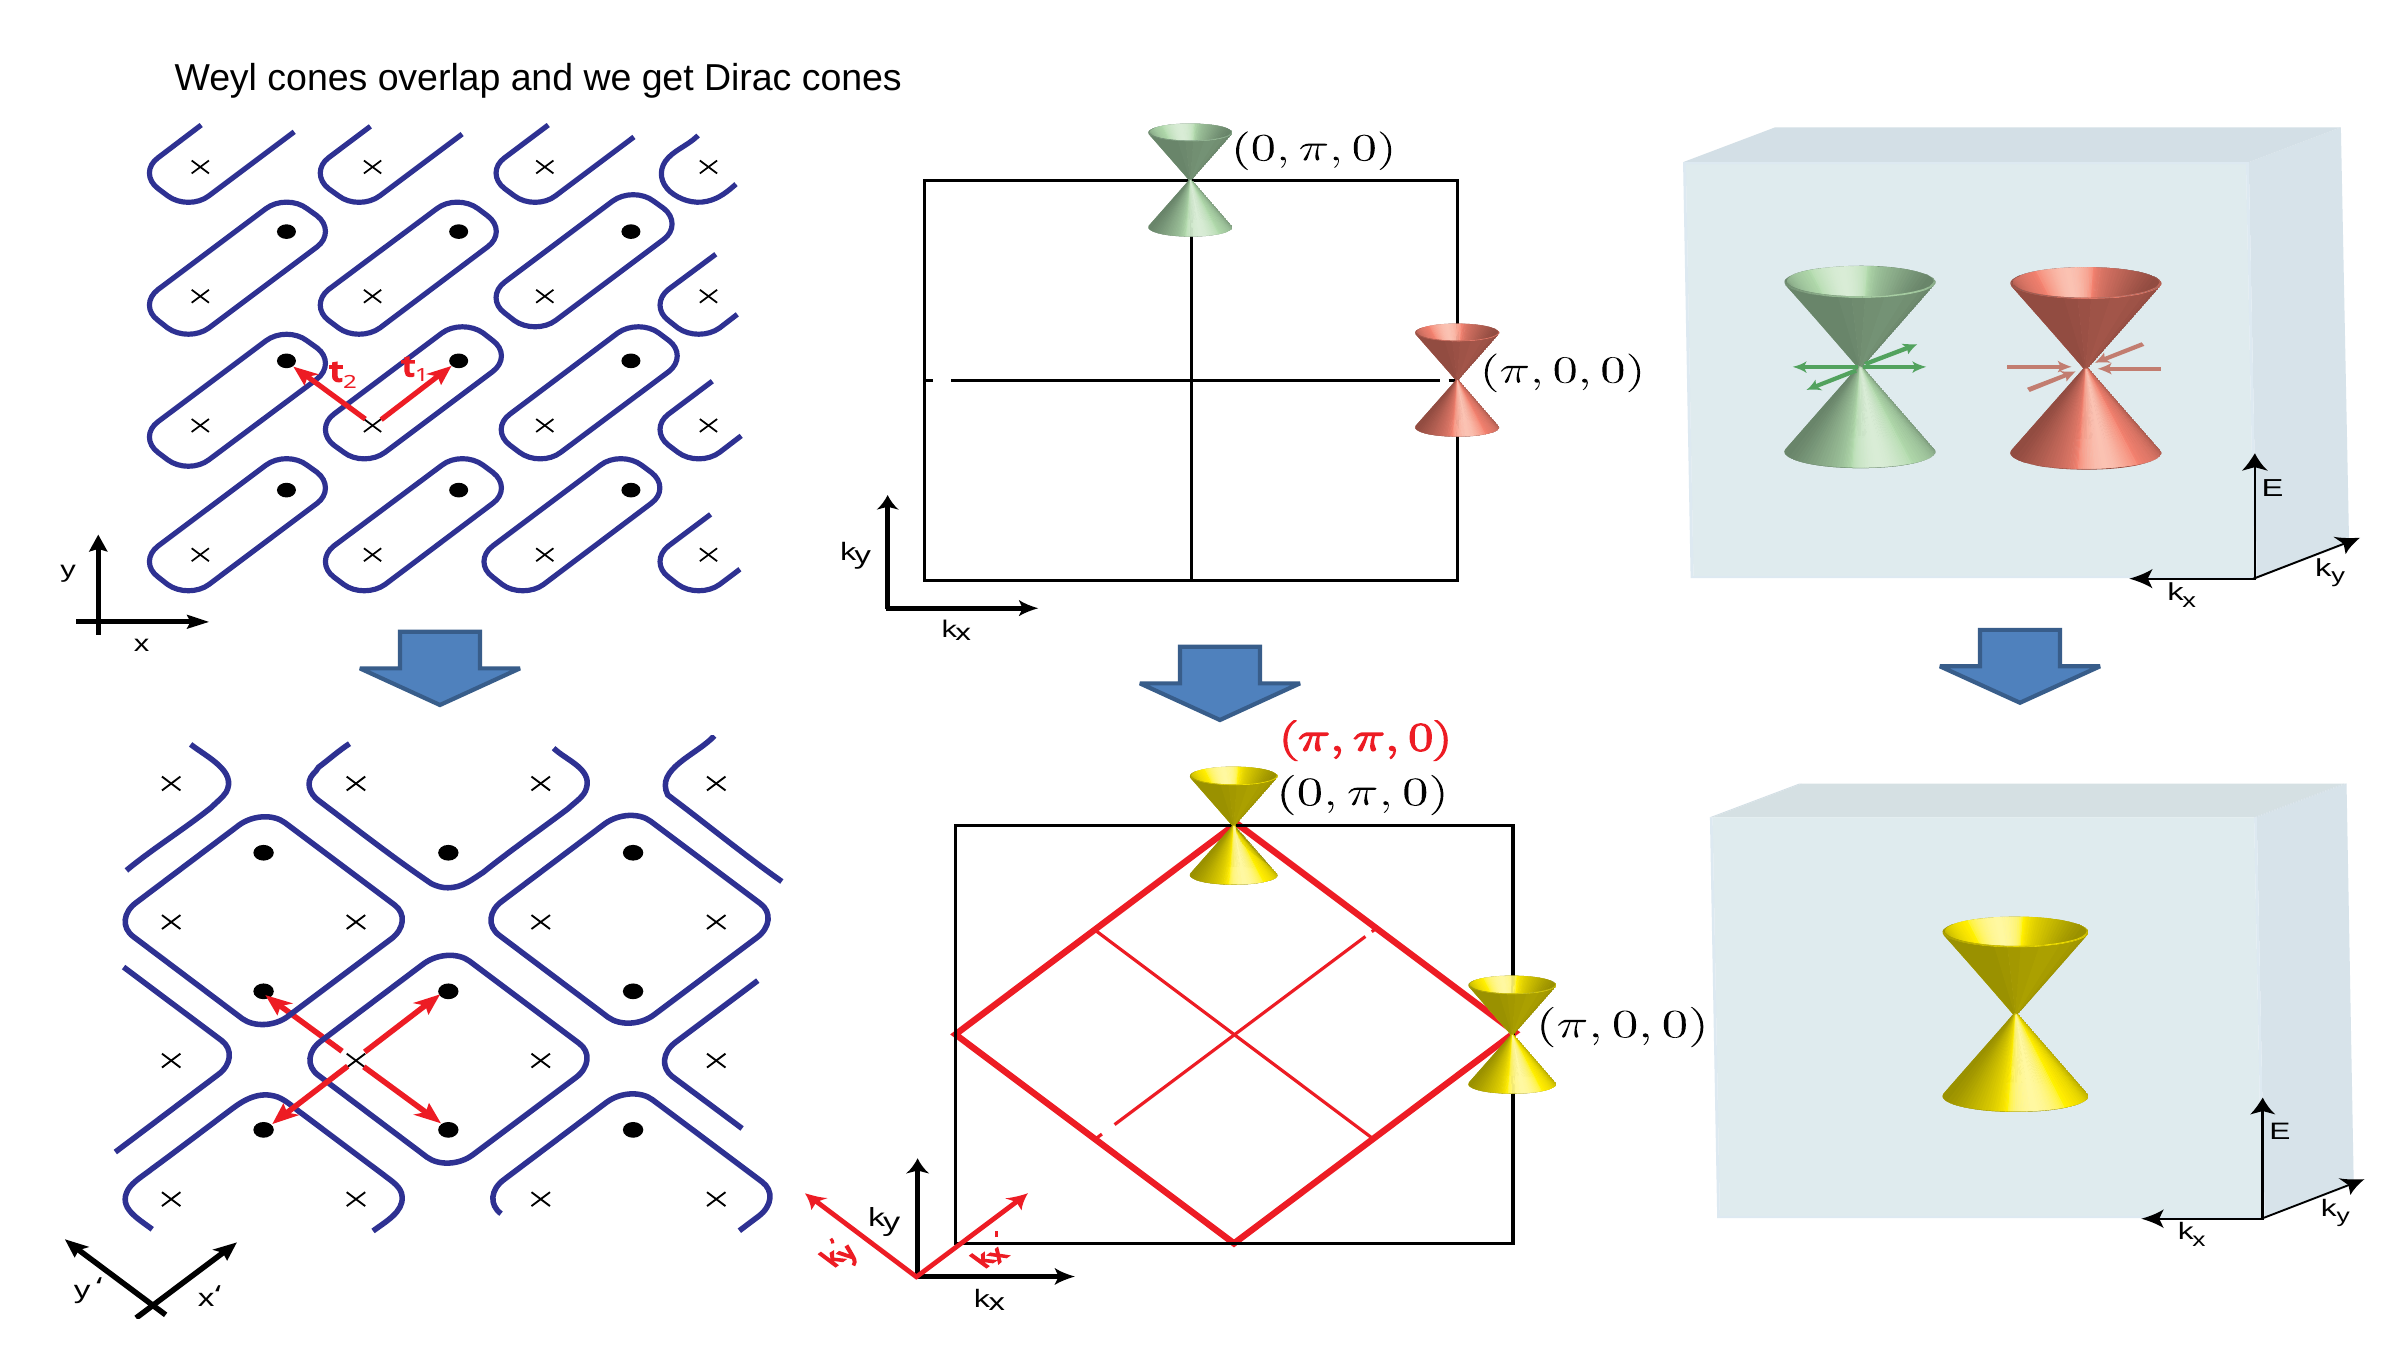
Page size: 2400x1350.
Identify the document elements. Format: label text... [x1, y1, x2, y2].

text_box [1939, 629, 2101, 703]
picture [840, 123, 1641, 647]
text_box Weyl cones overlap and we get Dirac cones [159, 44, 917, 106]
picture [805, 720, 1704, 1317]
picture [1710, 783, 2365, 1254]
picture [60, 123, 743, 659]
picture [64, 735, 785, 1319]
text_box [1139, 646, 1300, 720]
text_box [359, 631, 520, 705]
picture [1682, 126, 2361, 615]
